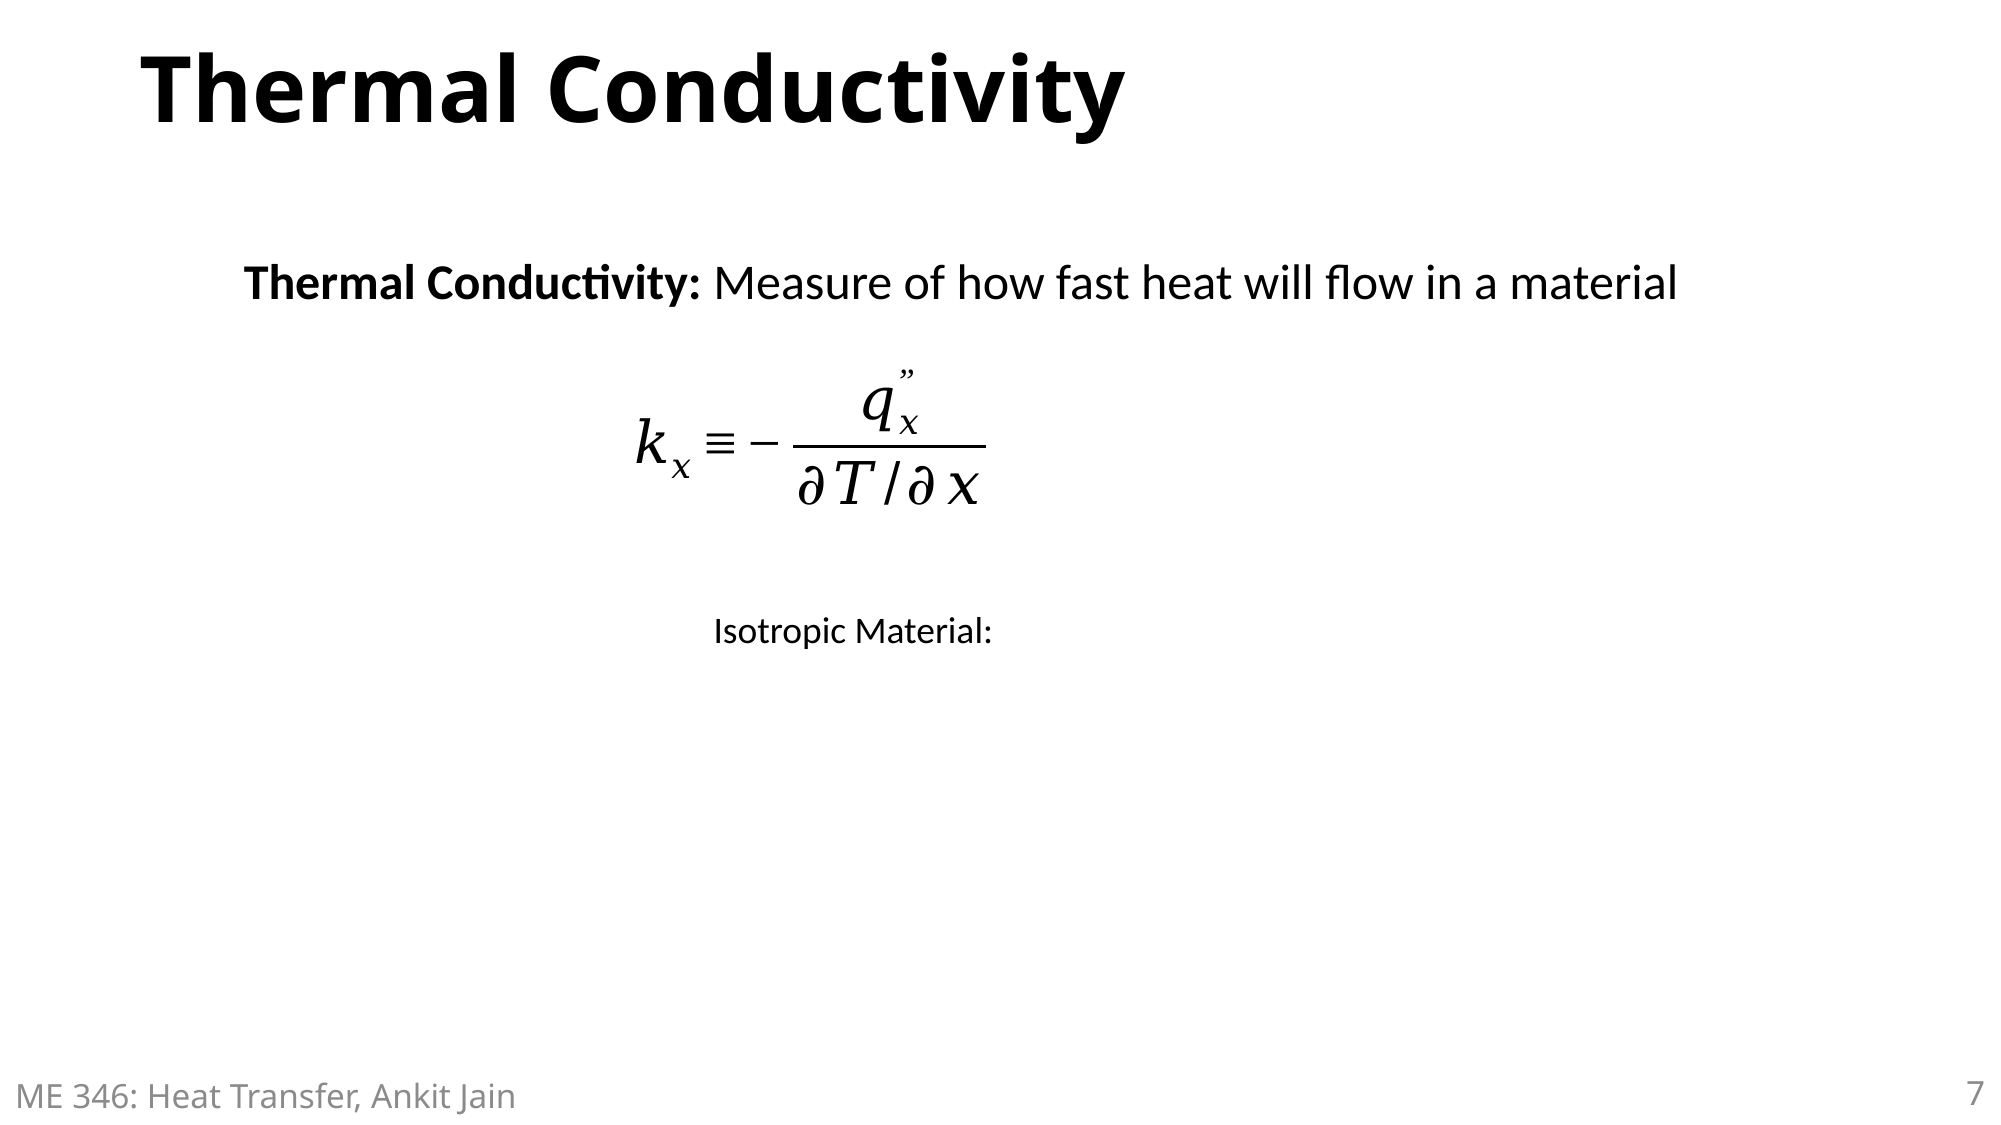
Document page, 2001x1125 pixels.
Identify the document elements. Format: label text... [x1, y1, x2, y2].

text_box Isotropic Material: [698, 599, 1017, 659]
text_box Thermal Conductivity: Measure of how fast heat will flow in a material [229, 242, 1694, 317]
footer ME 346: Heat Transfer, Ankit Jain [0, 1065, 1045, 1125]
chart [619, 360, 1003, 517]
title Thermal Conductivity [124, 0, 1850, 202]
